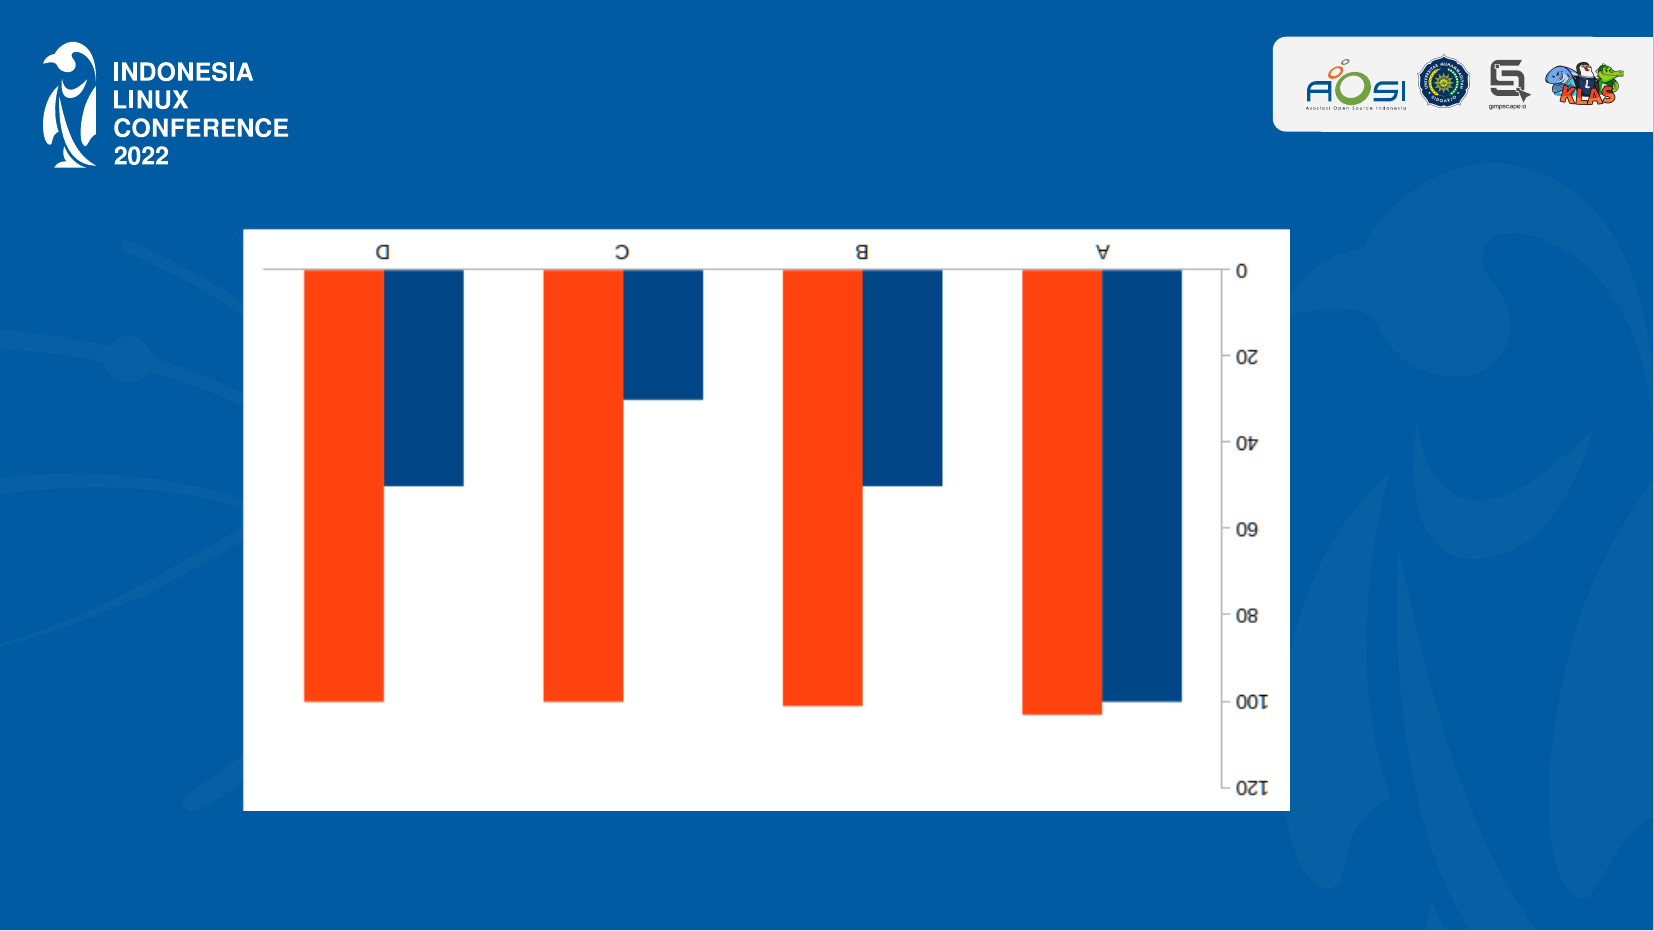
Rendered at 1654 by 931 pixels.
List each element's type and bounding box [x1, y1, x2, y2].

picture [242, 228, 1290, 811]
picture [1417, 54, 1471, 108]
picture [1545, 62, 1624, 105]
